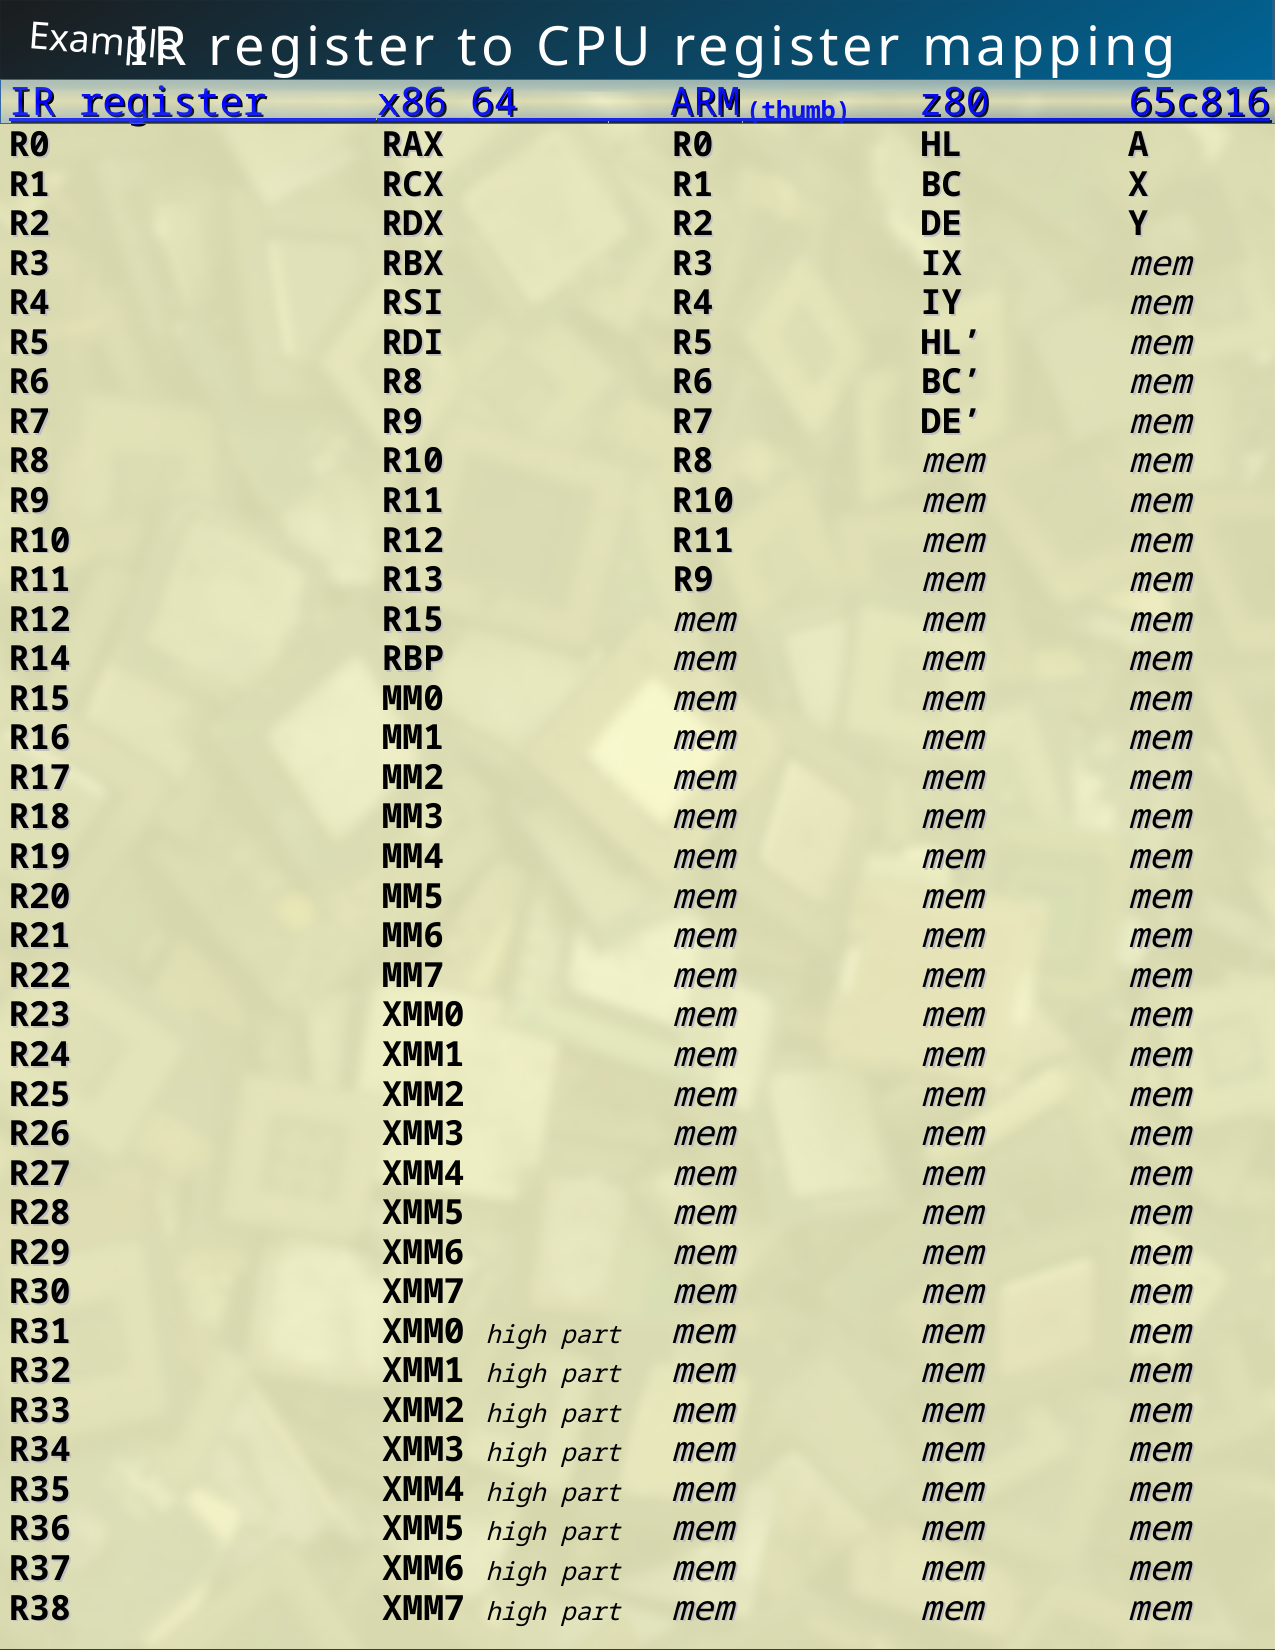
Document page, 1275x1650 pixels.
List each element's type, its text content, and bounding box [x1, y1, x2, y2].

text_box Example [4, 0, 413, 89]
text_box IR register to CPU register mapping [22, 0, 1274, 79]
text_box (thumb) [731, 124, 897, 130]
text_box [0, 79, 1275, 124]
text_box IR register to CPU register mapping [0, 0, 272, 79]
text_box IR register x86_64 ARM z80 65c816 R0 RAX R0 HL A R1 RCX R1 BC X R2 RDX R2 DE Y R3 RBX R3 IX mem R4 RSI R4 IY mem R5 RDI R5 HL’ mem R6 R8 R6 BC’ mem R7 R9 R7 DE’ mem R8 R10 R8 mem mem R9 R11 R10 mem mem R10 R12 R11 mem mem R11 R13 R9 mem mem R12 R15 mem mem mem R14 RBP mem mem mem R15 MM0 mem mem mem R16 MM1 mem mem mem R17 MM2 mem mem mem R18 MM3 mem mem mem R19 MM4 mem mem mem R20 MM5 mem mem mem R21 MM6 mem mem mem R22 MM7 mem mem mem R23 XMM0 mem mem mem R24 XMM1 mem mem mem R25 XMM2 mem mem mem R26 XMM3 mem mem mem R27 XMM4 mem mem mem R28 XMM5 mem mem mem R29 XMM6 mem mem mem R30 XMM7 mem mem mem R31 XMM0 high part mem mem mem R32 XMM1 high part mem mem mem R33 XMM2 high part mem mem mem R34 XMM3 high part mem mem mem R35 XMM4 high part mem mem mem R36 XMM5 high part mem mem mem R37 XMM6 high part mem mem mem R38 XMM7 high part mem mem mem [0, 124, 1275, 1650]
